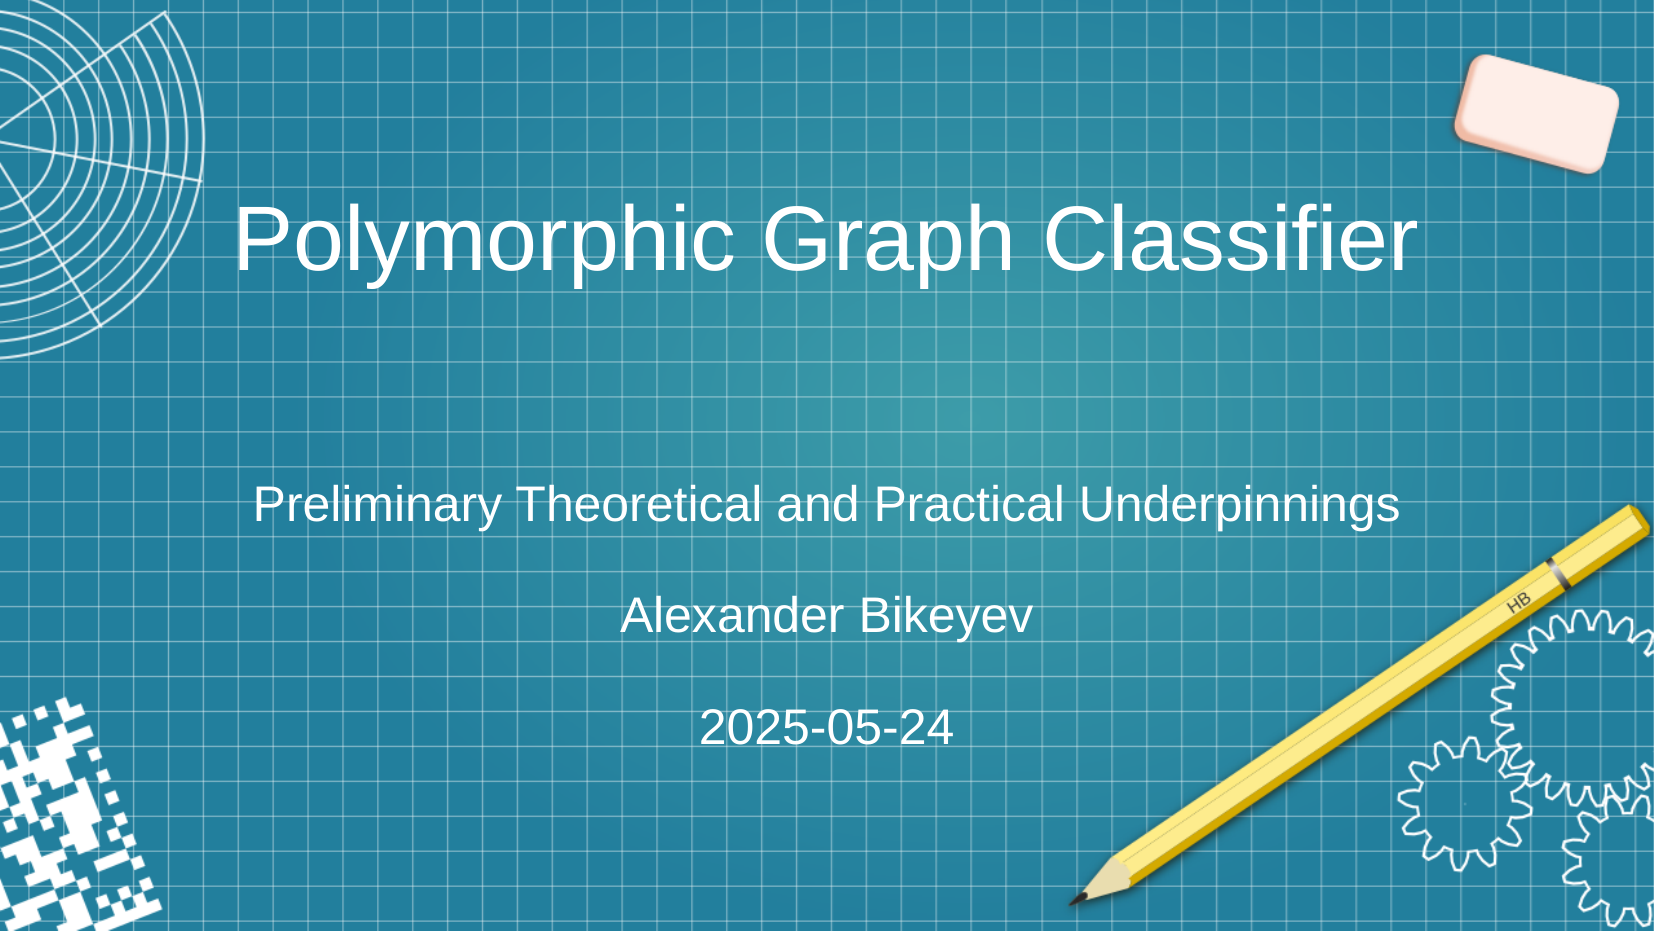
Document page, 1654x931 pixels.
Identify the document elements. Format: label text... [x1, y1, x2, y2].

title Polymorphic Graph Classifier [82, 132, 1571, 346]
picture [0, 0, 1654, 931]
subtitle Preliminary Theoretical and Practical Underpinnings Alexander Bikeyev 2025-05-24 [82, 389, 1571, 842]
